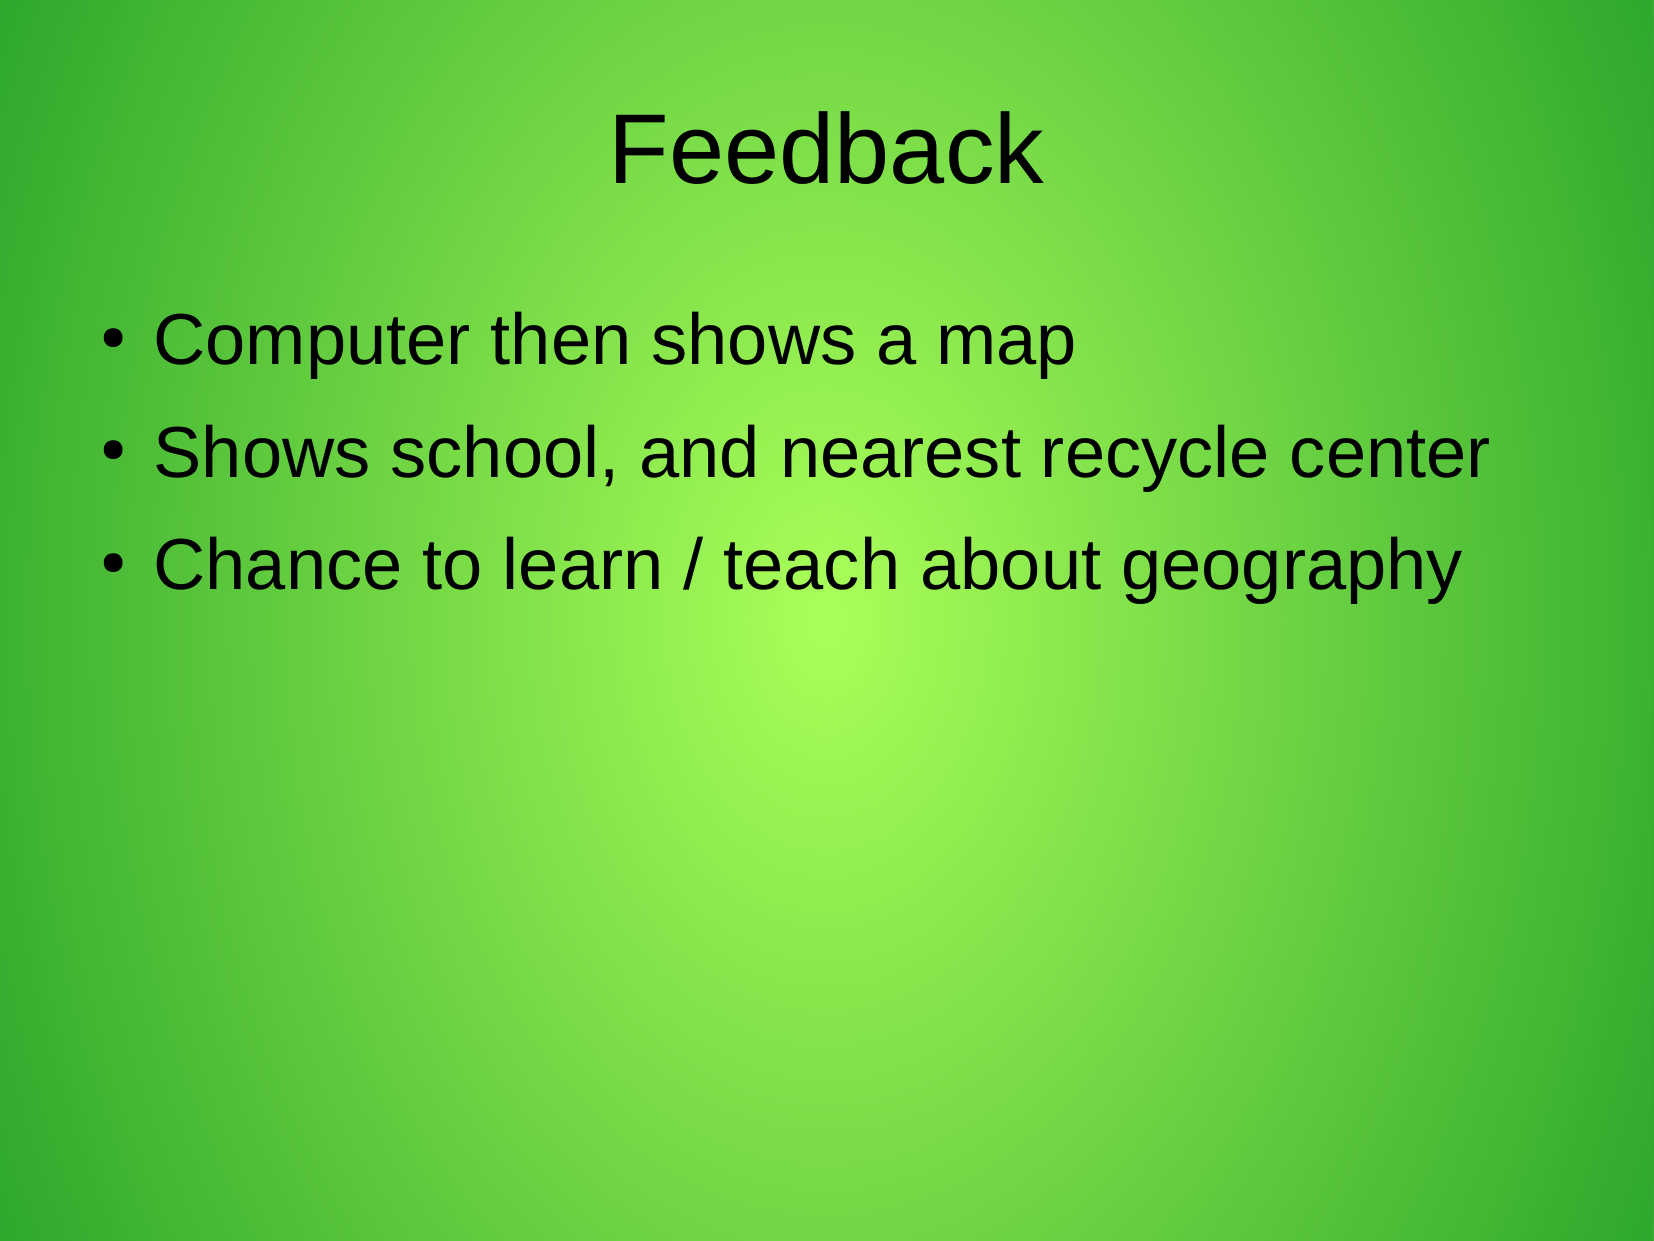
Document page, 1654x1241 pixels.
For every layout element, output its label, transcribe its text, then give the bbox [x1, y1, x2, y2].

list Computer then shows a map Shows school, and nearest recycle center Chance to learn / teach about geography [82, 299, 1571, 1019]
title Feedback [82, 47, 1571, 252]
